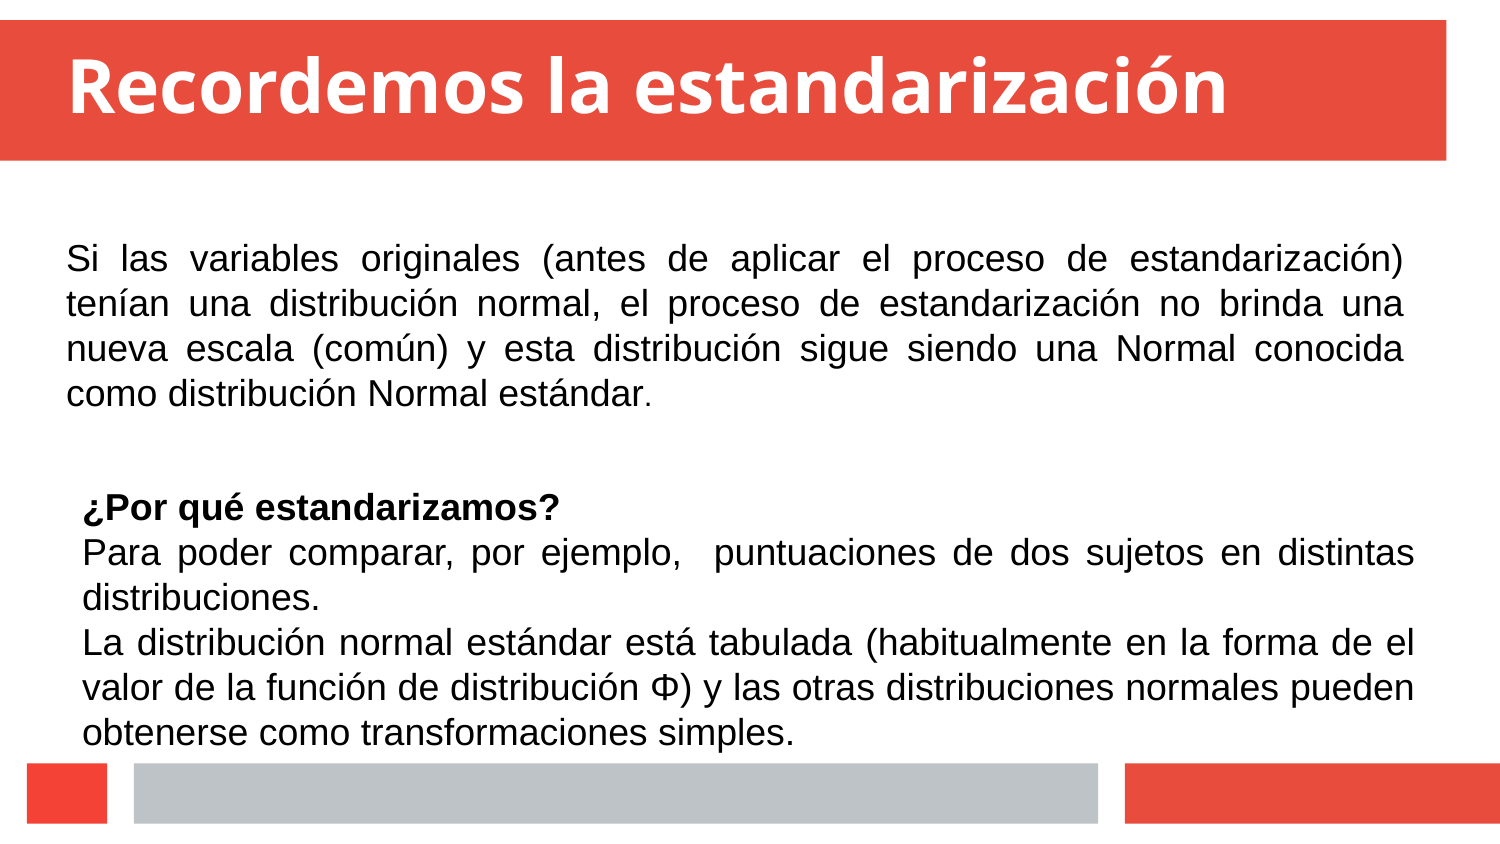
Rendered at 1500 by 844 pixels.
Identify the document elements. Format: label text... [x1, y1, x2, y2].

list Si las variables originales (antes de aplicar el proceso de estandarización) tenían una distribución normal, el proceso de estandarización no brinda una nueva escala (común) y esta distribución sigue siendo una Normal conocida como distribución Normal estándar. [53, 220, 1417, 384]
title Recordemos la estandarización [53, 40, 1447, 141]
text_box ¿Por qué estandarizamos? Para poder comparar, por ejemplo, puntuaciones de dos sujetos en distintas distribuciones. La distribución normal estándar está tabulada (habitualmente en la forma de el valor de la función de distribución Φ) y las otras distribuciones normales pueden obtenerse como transformaciones simples. [67, 467, 1431, 653]
